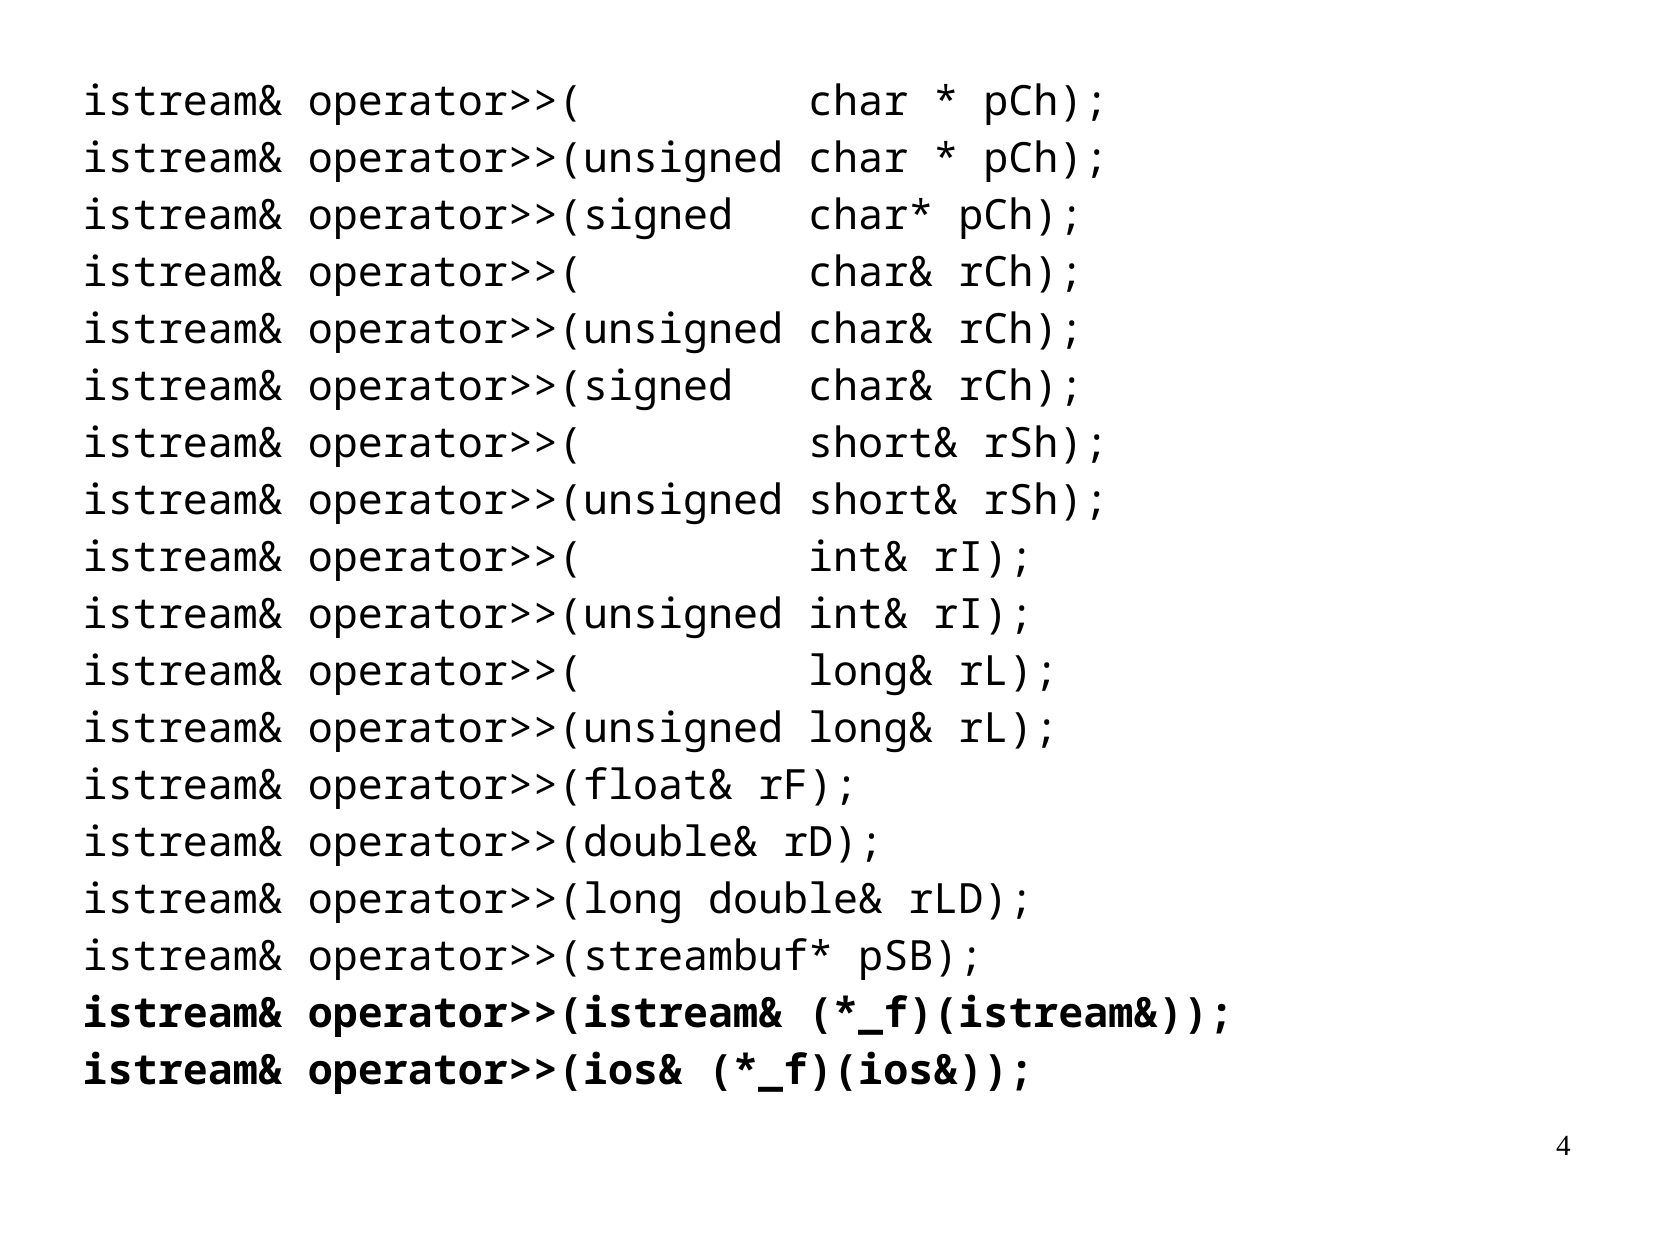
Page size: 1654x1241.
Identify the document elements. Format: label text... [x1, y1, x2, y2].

list istream& operator>>( char * pCh); istream& operator>>(unsigned char * pCh); istream& operator>>(signed char* pCh); istream& operator>>( char& rCh); istream& operator>>(unsigned char& rCh); istream& operator>>(signed char& rCh); istream& operator>>( short& rSh); istream& operator>>(unsigned short& rSh); istream& operator>>( int& rI); istream& operator>>(unsigned int& rI); istream& operator>>( long& rL); istream& operator>>(unsigned long& rL); istream& operator>>(float& rF); istream& operator>>(double& rD); istream& operator>>(long double& rLD); istream& operator>>(streambuf* pSB); istream& operator>>(istream& (*_f)(istream&)); istream& operator>>(ios& (*_f)(ios&)); [82, 70, 1571, 1193]
